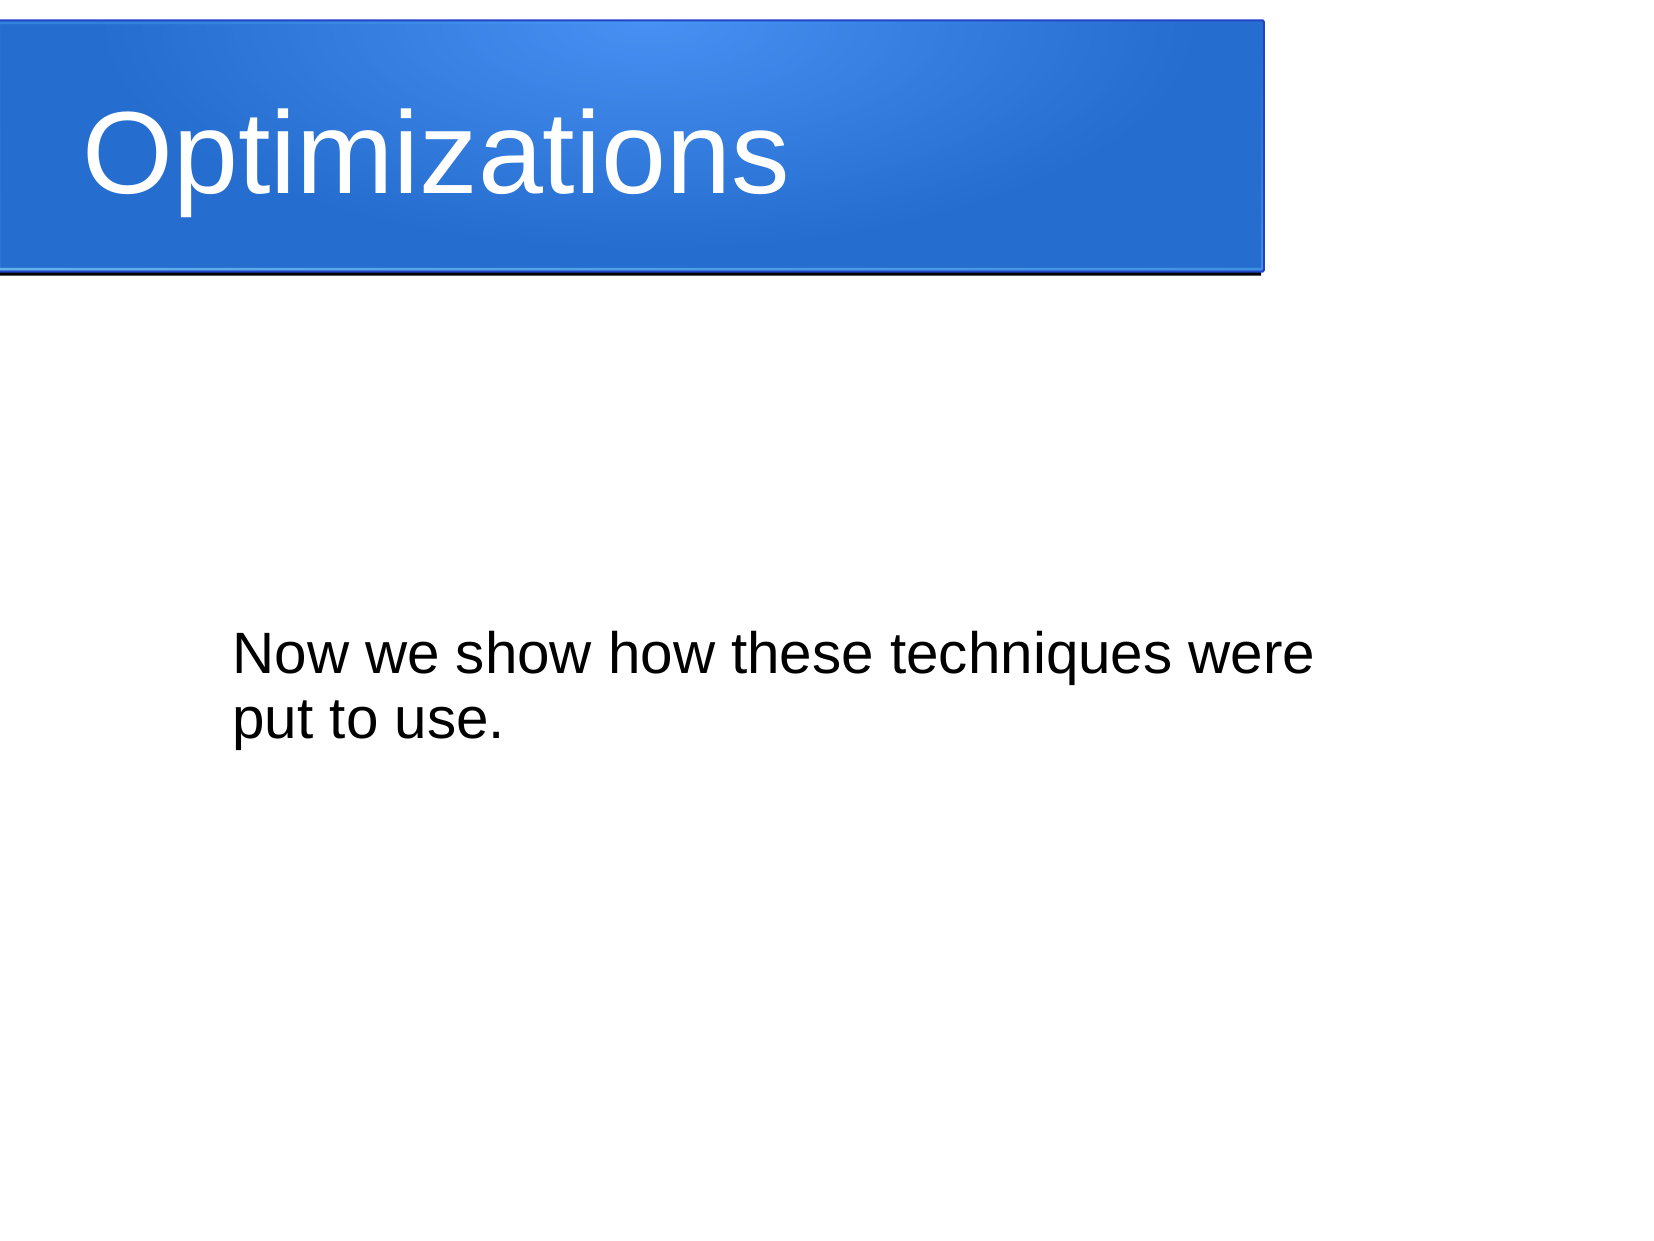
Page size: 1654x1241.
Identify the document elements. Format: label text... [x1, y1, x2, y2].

text_box Now we show how these techniques were put to use. [217, 613, 1407, 759]
title Optimizations [82, 49, 1250, 257]
